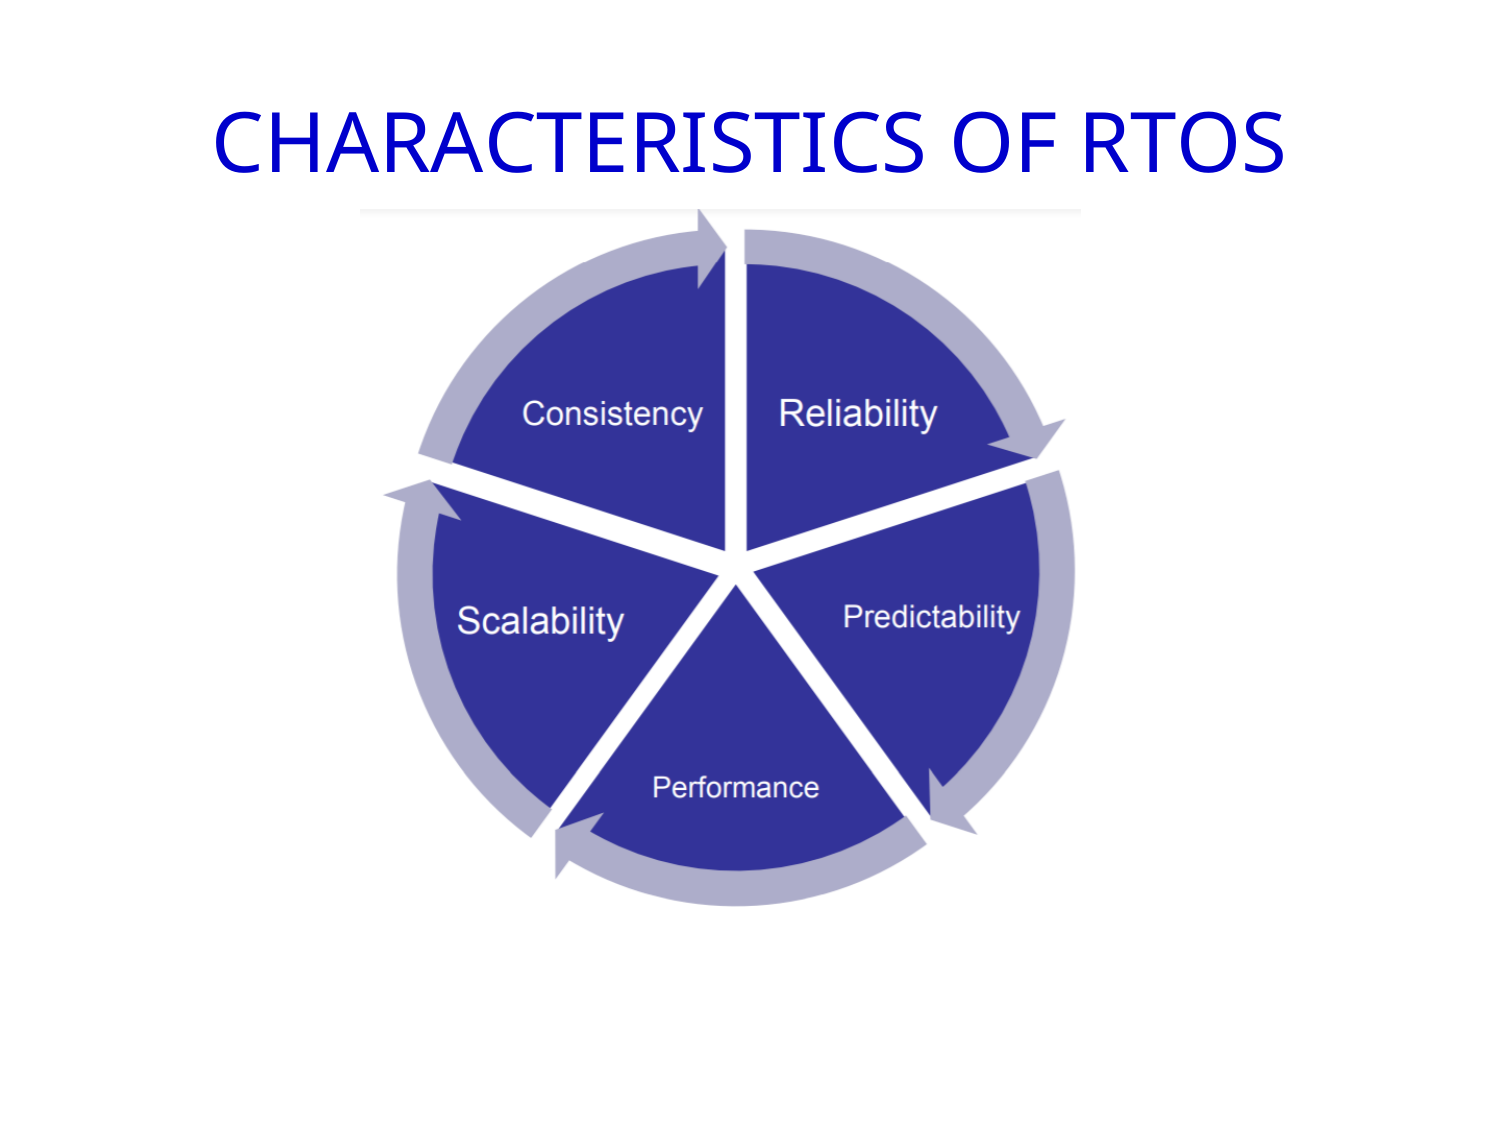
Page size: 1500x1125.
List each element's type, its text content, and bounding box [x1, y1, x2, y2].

title CHARACTERISTICS OF RTOS [75, 45, 1426, 233]
picture [360, 209, 1081, 908]
